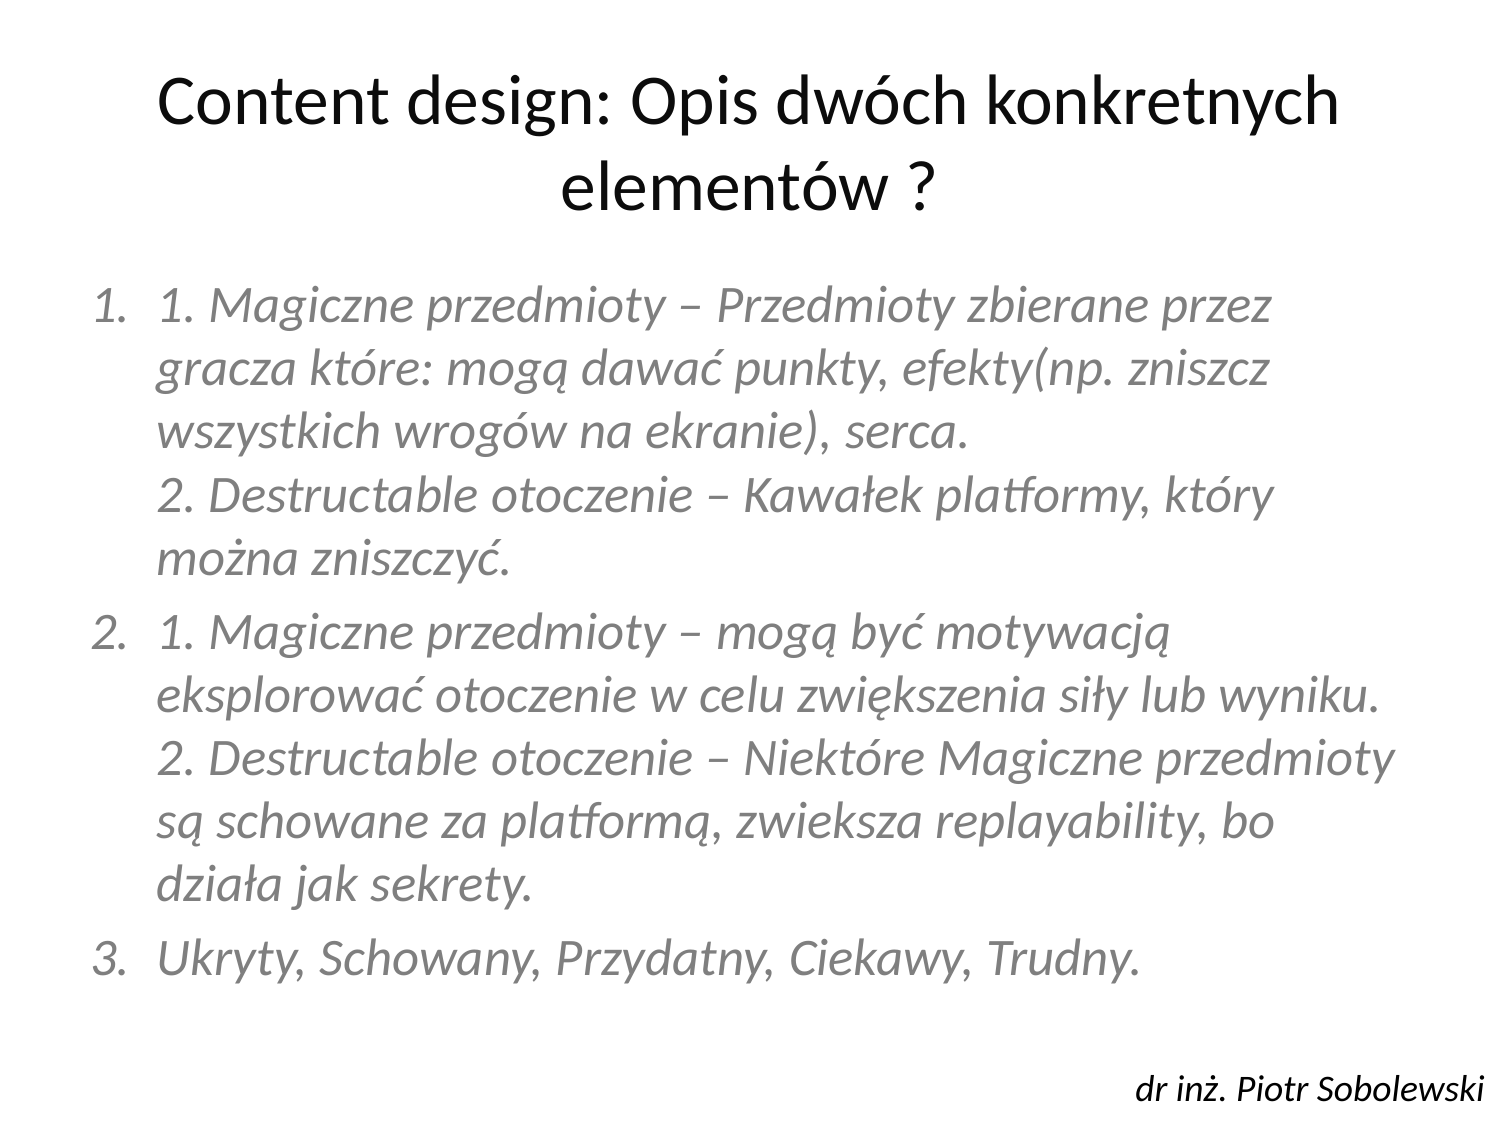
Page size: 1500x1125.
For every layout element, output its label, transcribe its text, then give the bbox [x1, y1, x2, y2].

list 1. Magiczne przedmioty – Przedmioty zbierane przez gracza które: mogą dawać punkty, efekty(np. zniszcz wszystkich wrogów na ekranie), serca. 2. Destructable otoczenie – Kawałek platformy, który można zniszczyć. 1. Magiczne przedmioty – mogą być motywacją eksplorować otoczenie w celu zwiększenia siły lub wyniku. 2. Destructable otoczenie – Niektóre Magiczne przedmioty są schowane za platformą, zwieksza replayability, bo działa jak sekrety. Ukryty, Schowany, Przydatny, Ciekawy, Trudny. [75, 262, 1425, 1005]
title Content design: Opis dwóch konkretnych elementów ? [75, 45, 1425, 233]
text_box dr inż. Piotr Sobolewski [823, 1049, 1500, 1125]
